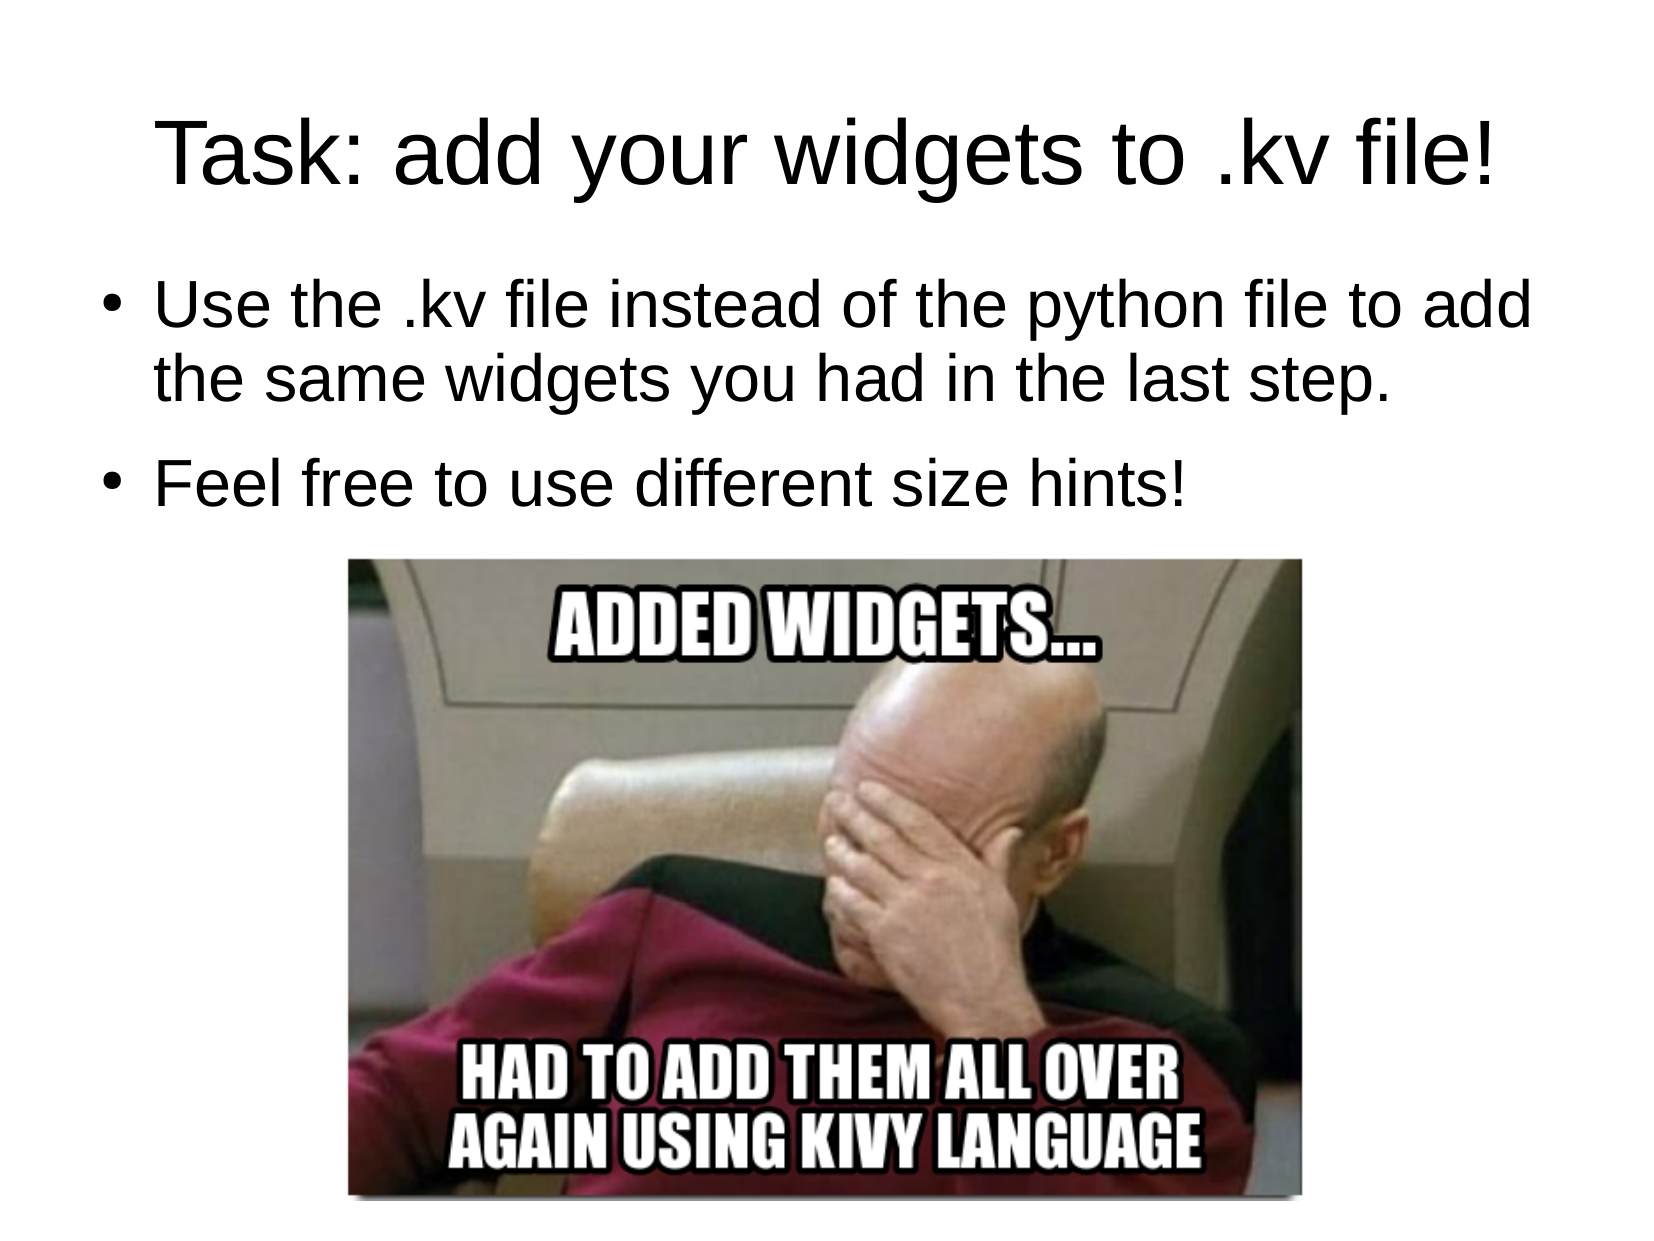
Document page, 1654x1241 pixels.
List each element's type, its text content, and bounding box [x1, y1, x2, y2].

list Use the .kv file instead of the python file to add the same widgets you had in the last step. Feel free to use different size hints! [82, 266, 1571, 577]
title Task: add your widgets to .kv file! [82, 49, 1571, 257]
picture [345, 554, 1306, 1201]
